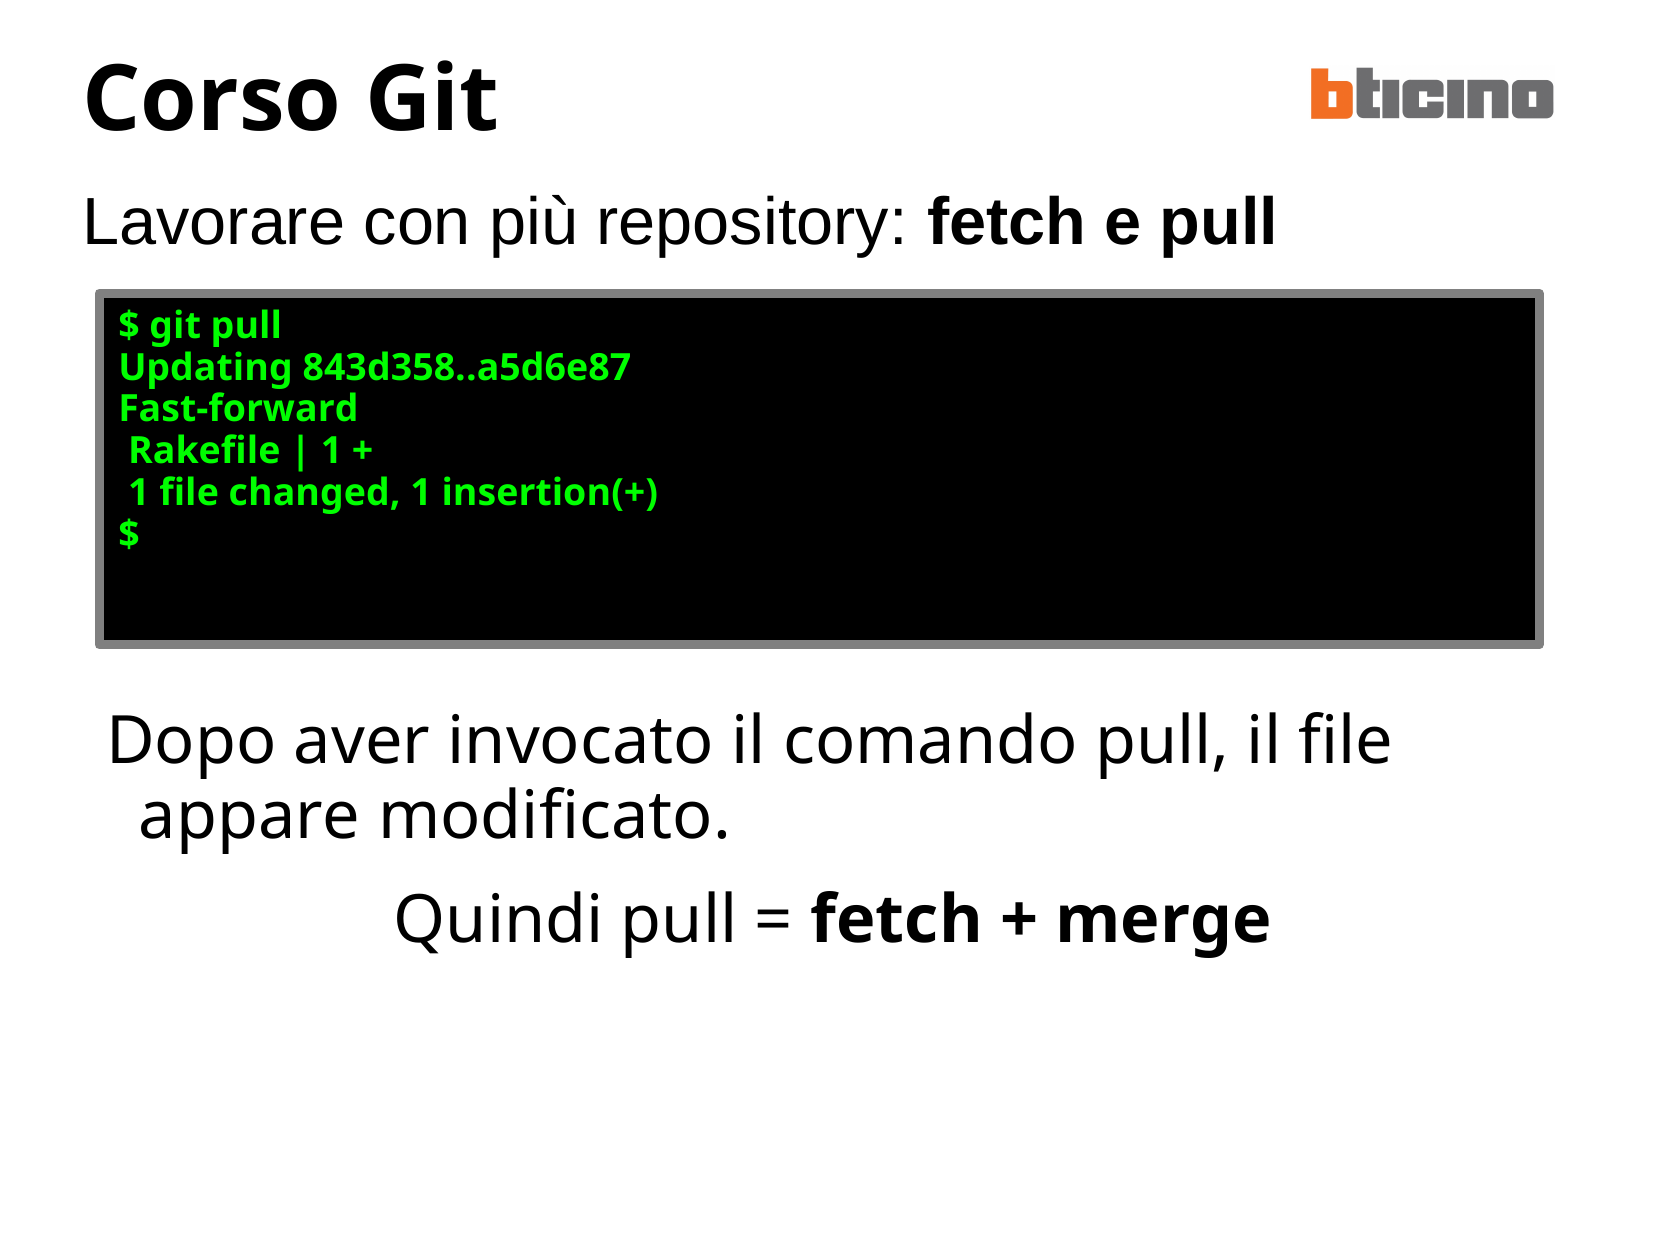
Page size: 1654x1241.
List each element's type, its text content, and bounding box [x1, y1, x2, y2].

title Corso Git [82, 48, 1570, 151]
list Dopo aver invocato il comando pull, il file appare modificato. Quindi pull = fetch + merge [82, 699, 1561, 1068]
list Lavorare con più repository: fetch e pull [82, 180, 1561, 270]
text_box $ git pull Updating 843d358..a5d6e87 Fast-forward Rakefile | 1 + 1 file changed, 1 insertion(+) $ [99, 293, 1540, 645]
